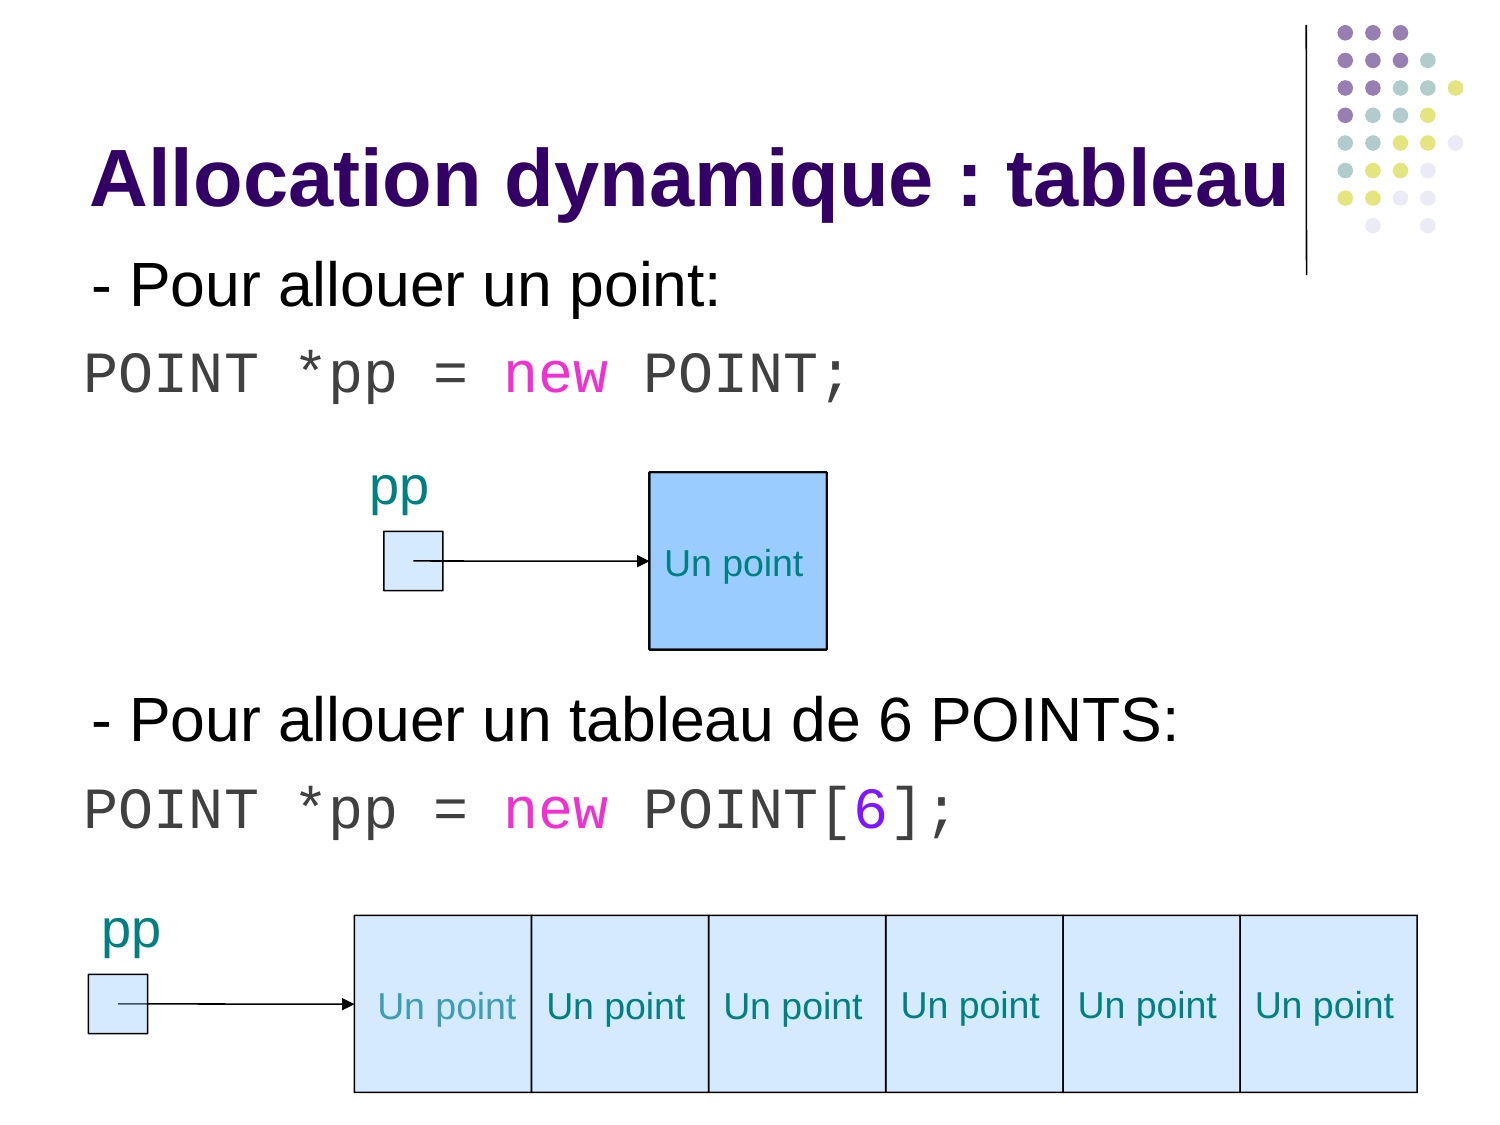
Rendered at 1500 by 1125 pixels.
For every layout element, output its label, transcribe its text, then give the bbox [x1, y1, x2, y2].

text_box Un point [649, 531, 827, 592]
text_box [649, 592, 827, 650]
title Allocation dynamique : tableau [75, 18, 1311, 231]
list - Pour allouer un point: POINT *pp = new POINT; - Pour allouer un tableau de 6 POINTS: POINT *pp = new POINT[6]; [69, 236, 1418, 1093]
text_box Un point [708, 974, 886, 1035]
text_box [649, 472, 827, 531]
text_box pp [354, 442, 503, 532]
text_box Un point [885, 973, 1062, 1034]
text_box pp [86, 885, 178, 966]
text_box Un point [1240, 973, 1418, 1034]
text_box [354, 915, 1418, 1093]
text_box [88, 974, 148, 1034]
text_box [383, 532, 443, 591]
text_box Un point [531, 974, 708, 1035]
text_box Un point [1062, 973, 1240, 1034]
